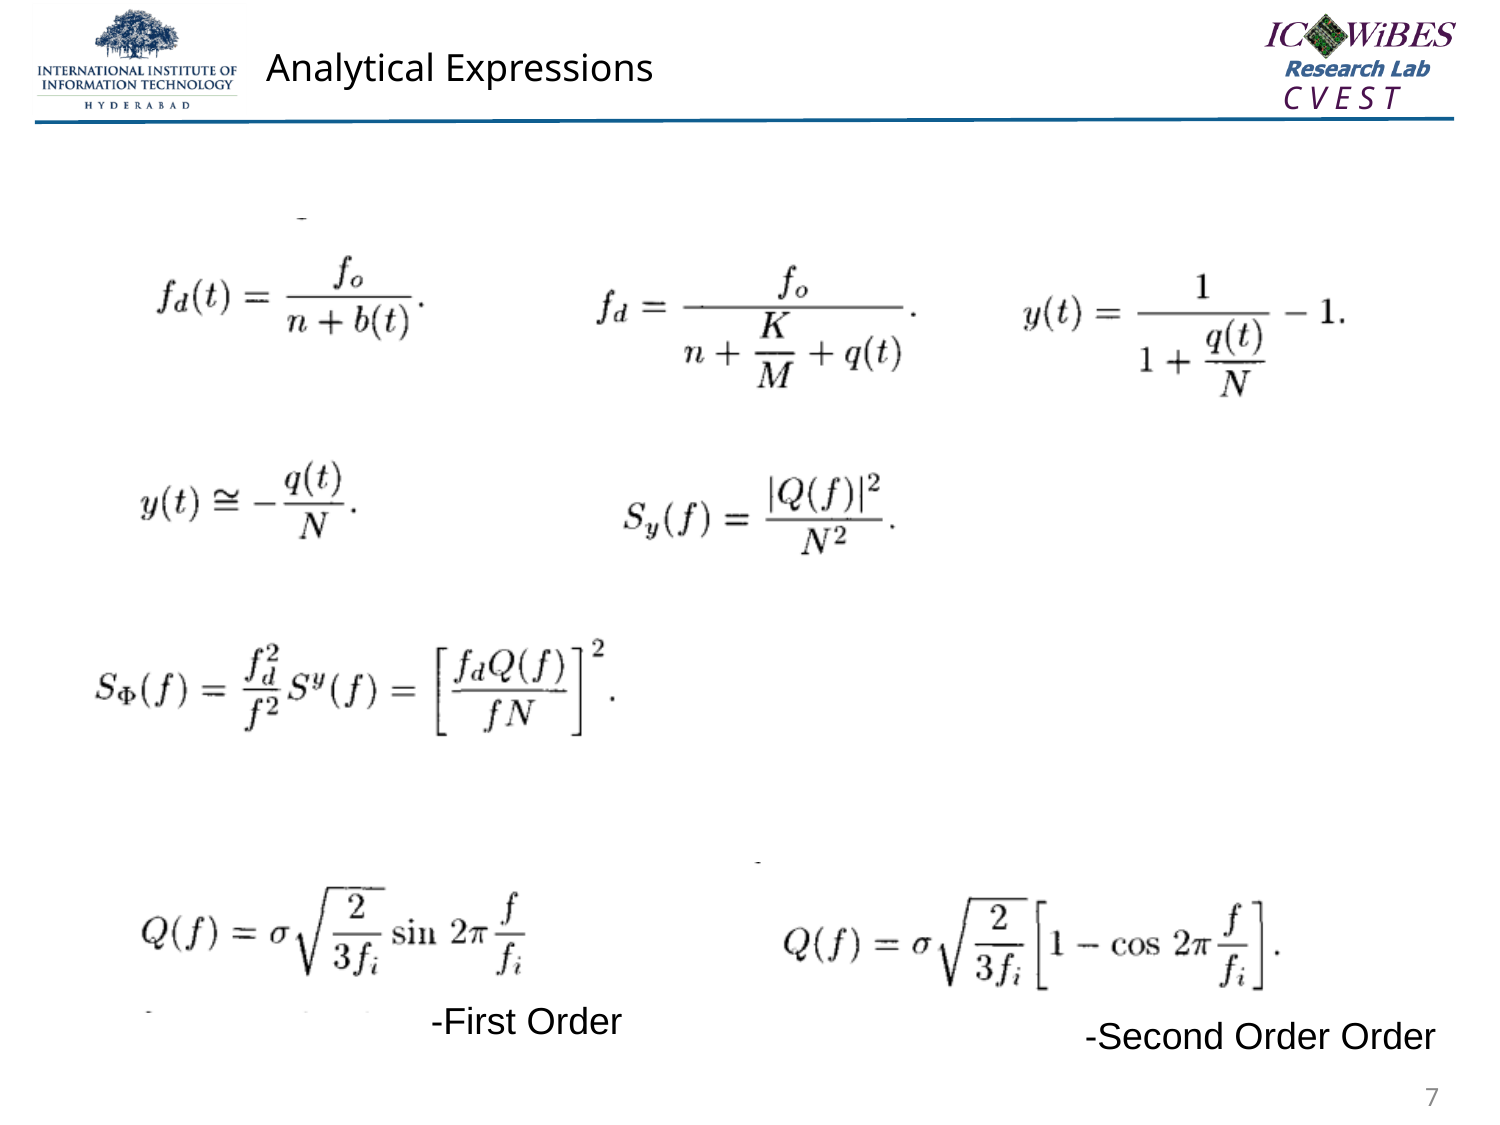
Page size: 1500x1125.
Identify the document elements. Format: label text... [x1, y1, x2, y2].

picture [125, 449, 376, 571]
slide_number <number> [1329, 1074, 1455, 1123]
picture [1261, 12, 1458, 82]
picture [600, 449, 922, 586]
text_box -Second Order Order [1069, 1007, 1452, 1065]
picture [115, 218, 451, 376]
picture [31, 2, 247, 115]
picture [67, 599, 638, 752]
title Analytical Expressions [251, 23, 1195, 110]
picture [561, 232, 938, 413]
picture [75, 862, 563, 1013]
picture [750, 862, 1310, 1010]
text_box -First Order [416, 993, 638, 1051]
picture [975, 237, 1410, 413]
